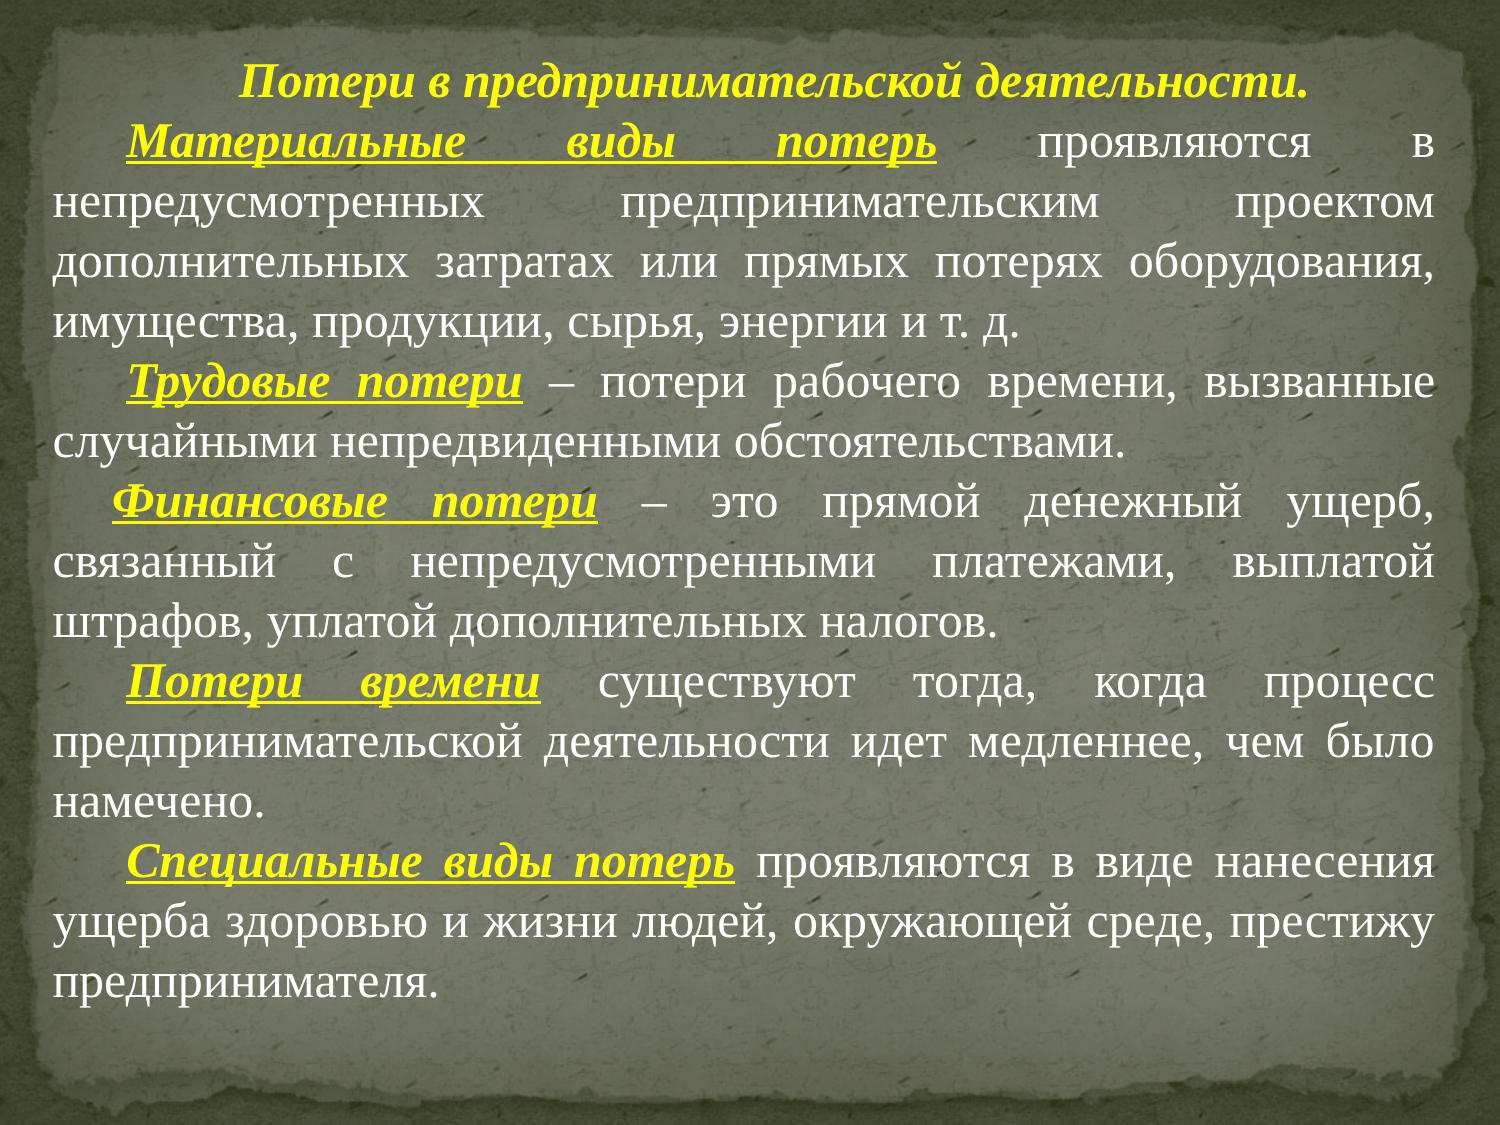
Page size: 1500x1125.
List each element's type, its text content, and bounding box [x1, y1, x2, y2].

text_box Потери в предпринимательской деятельности. Материальные виды потерь проявляются в непредусмотренных предпринимательским проектом дополнительных затратах или прямых потерях оборудования, имущества, продукции, сырья, энергии и т. д. Трудовые потери – потери рабочего времени, вызванные случайными непредвиденными обстоятельствами. Финансовые потери – это прямой денежный ущерб, связанный с непредусмотренными платежами, выплатой штрафов, уплатой дополнительных налогов. Потери времени существуют тогда, когда процесс предпринимательской деятельности идет медленнее, чем было намечено. Специальные виды потерь проявляются в виде нанесения ущерба здоровью и жизни людей, окружающей среде, престижу предпринимателя. [37, 40, 1471, 1016]
